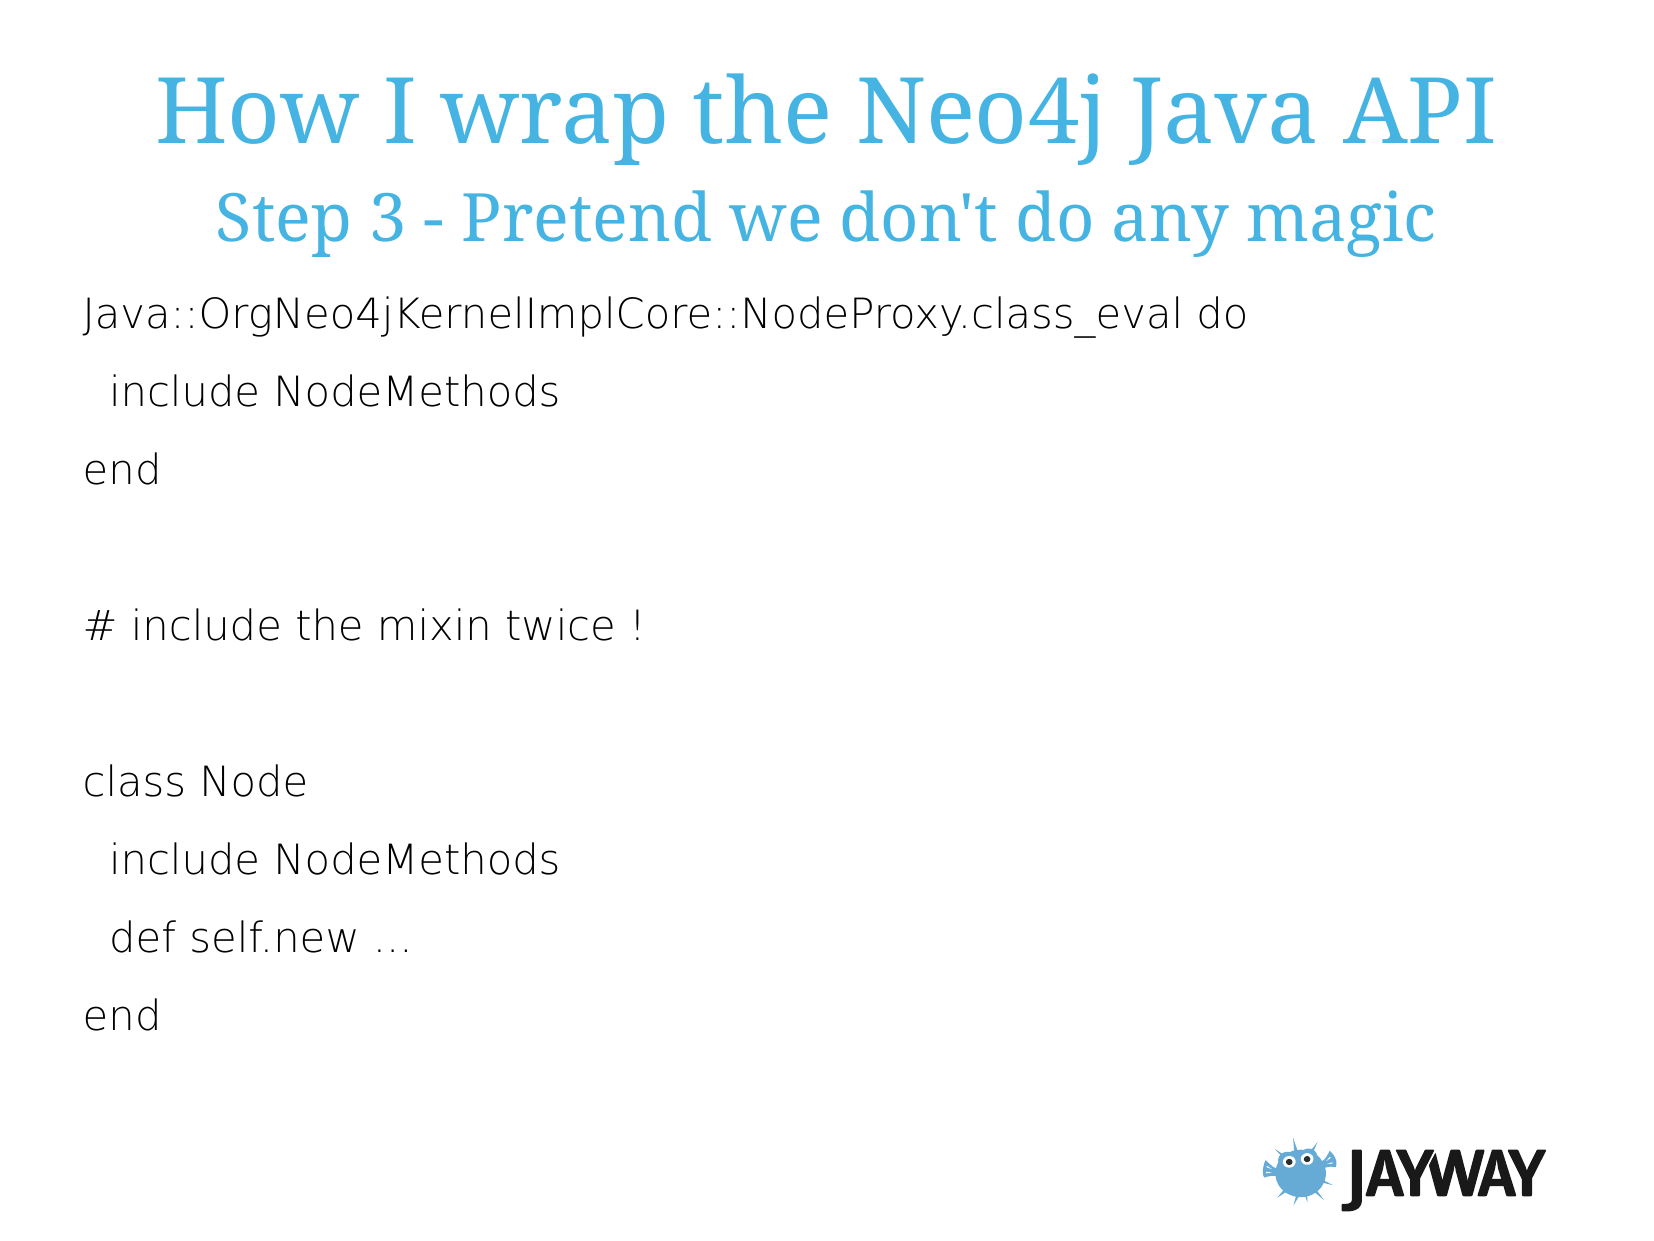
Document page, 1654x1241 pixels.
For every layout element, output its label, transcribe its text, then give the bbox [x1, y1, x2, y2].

title How I wrap the Neo4j Java API Step 3 - Pretend we don't do any magic [82, 49, 1571, 257]
list Java::OrgNeo4jKernelImplCore::NodeProxy.class_eval do include NodeMethods end # include the mixin twice ! class Node include NodeMethods def self.new ... end [82, 290, 1571, 1109]
